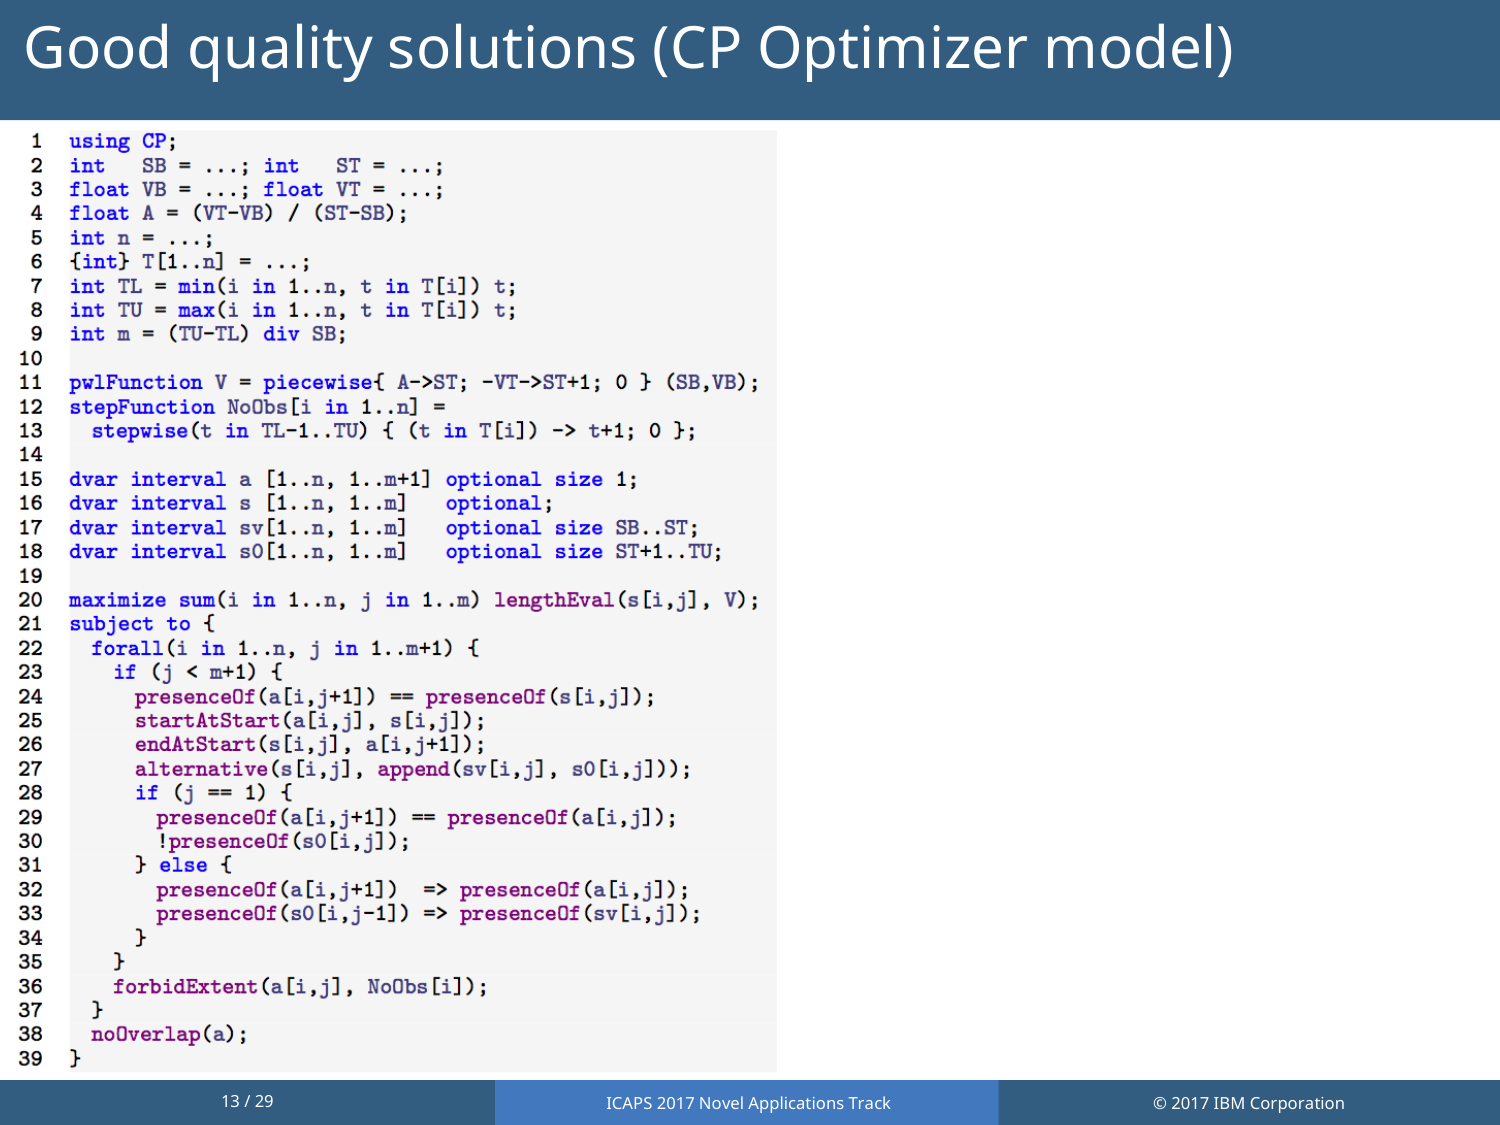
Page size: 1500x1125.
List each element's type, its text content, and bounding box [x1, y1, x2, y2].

title Good quality solutions (CP Optimizer model) [0, 0, 1500, 121]
picture [11, 124, 777, 1079]
